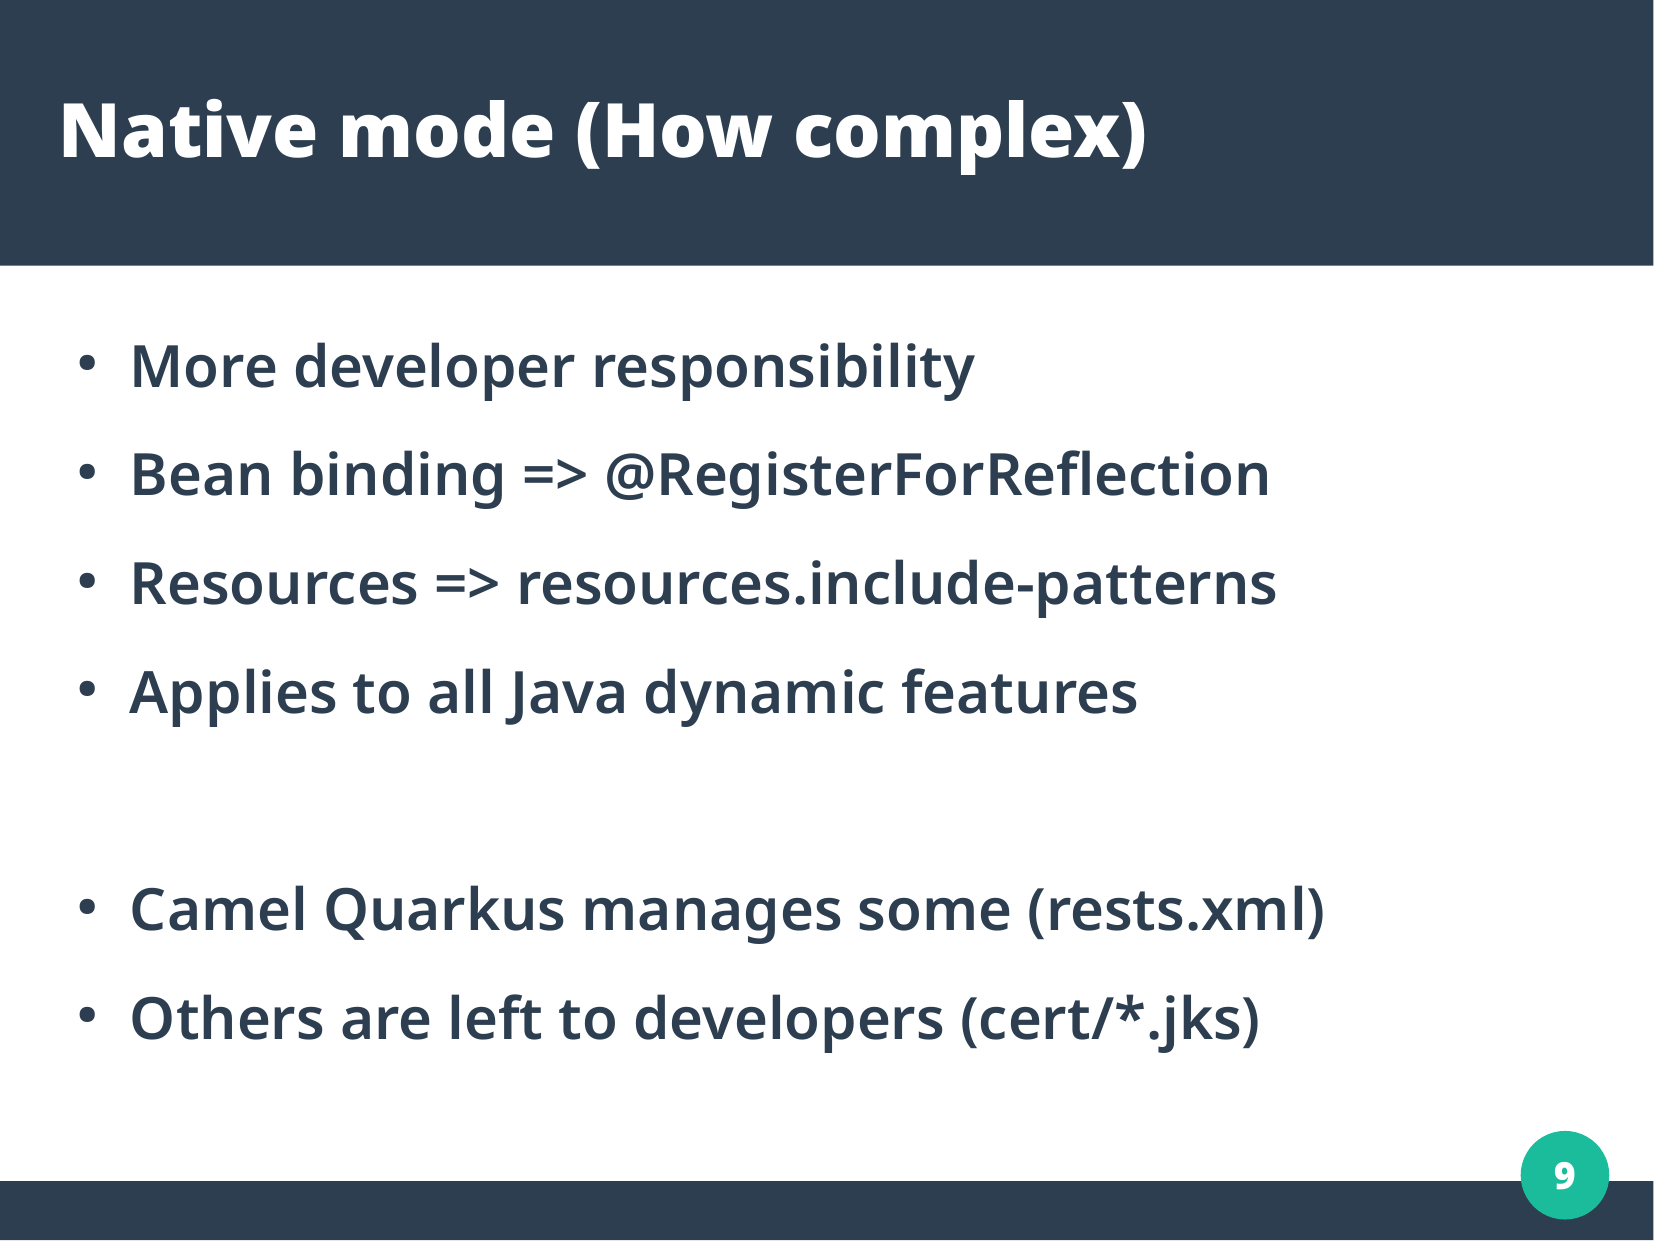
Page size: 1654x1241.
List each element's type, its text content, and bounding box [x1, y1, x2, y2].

list More developer responsibility Bean binding => @RegisterForReflection Resources => resources.include-patterns Applies to all Java dynamic features Camel Quarkus manages some (rests.xml) Others are left to developers (cert/*.jks) [59, 324, 1595, 1152]
title Native mode (How complex) [59, 49, 1595, 207]
